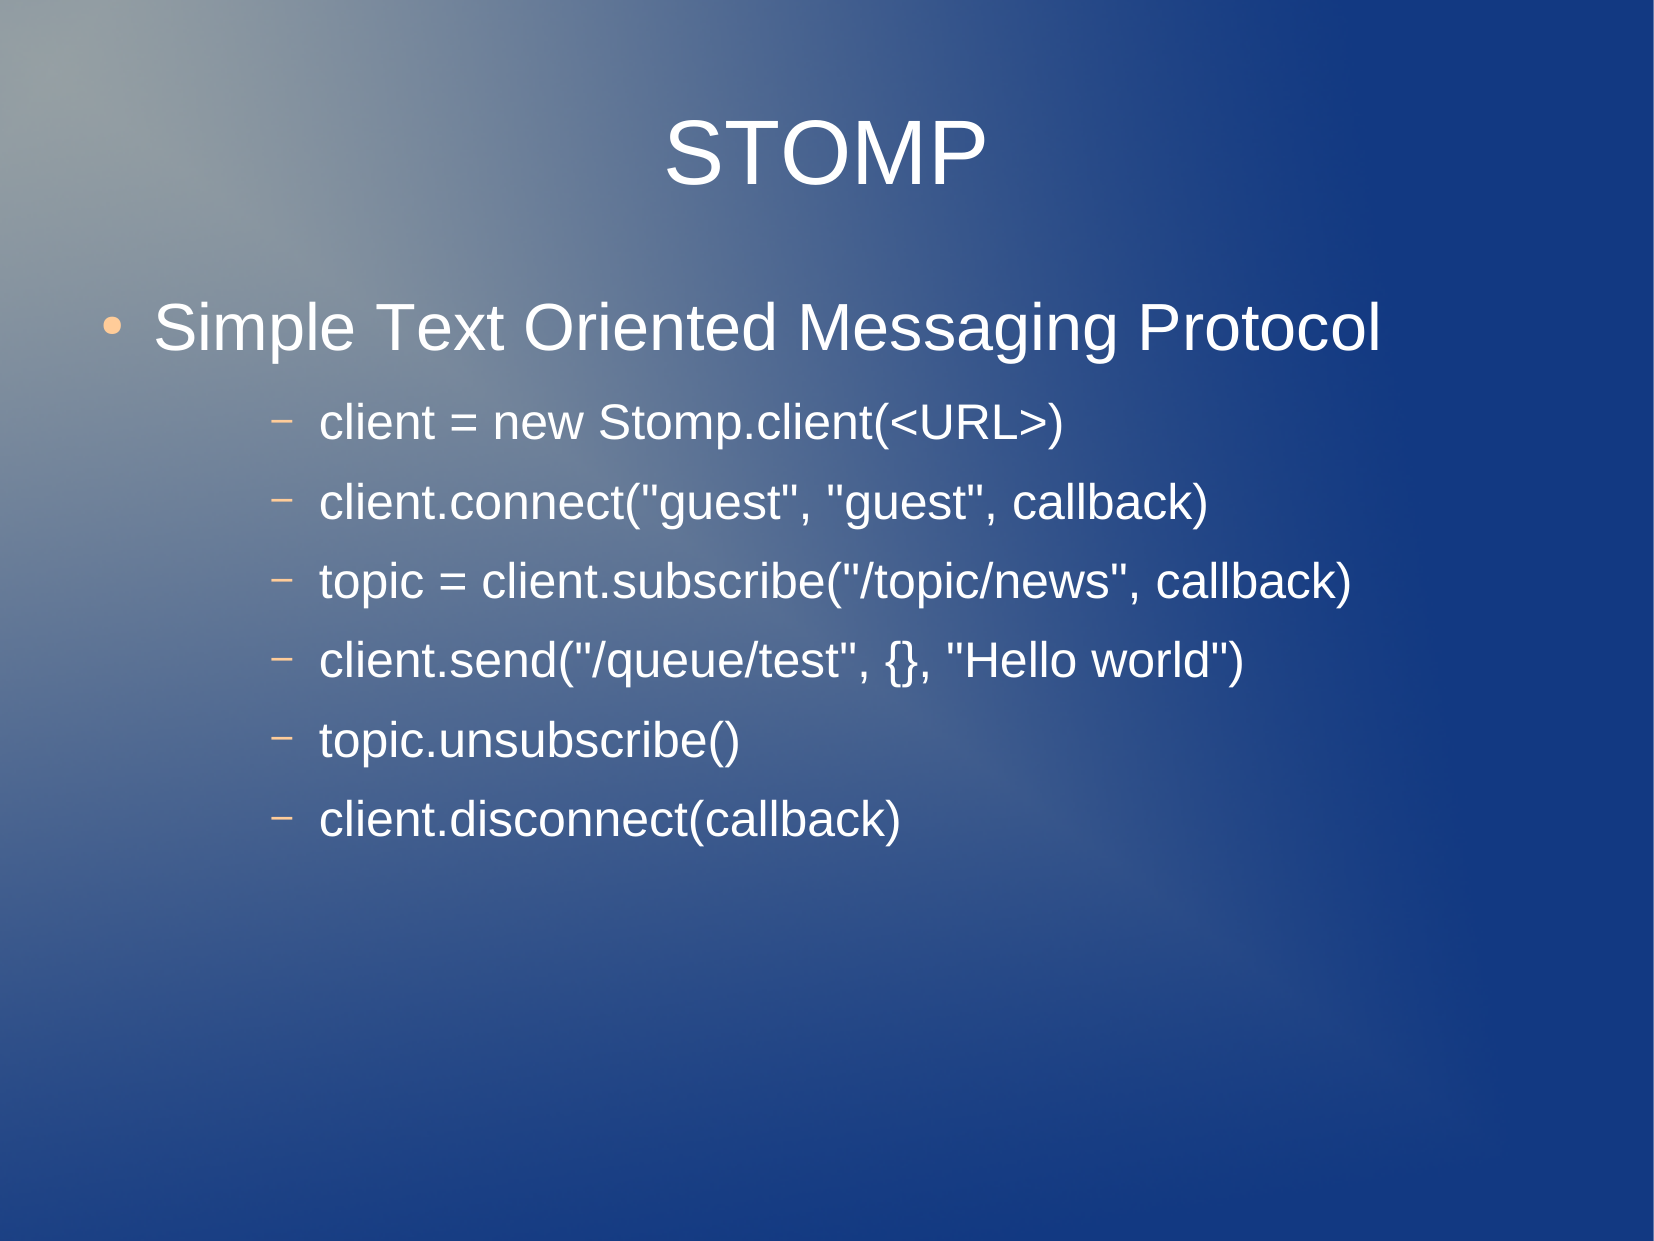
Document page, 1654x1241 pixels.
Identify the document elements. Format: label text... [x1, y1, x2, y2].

title STOMP [82, 49, 1571, 257]
list Simple Text Oriented Messaging Protocol client = new Stomp.client(<URL>) client.connect("guest", "guest", callback) topic = client.subscribe("/topic/news", callback) client.send("/queue/test", {}, "Hello world") topic.unsubscribe() client.disconnect(callback) [82, 290, 1571, 1010]
picture [0, 0, 1654, 1241]
